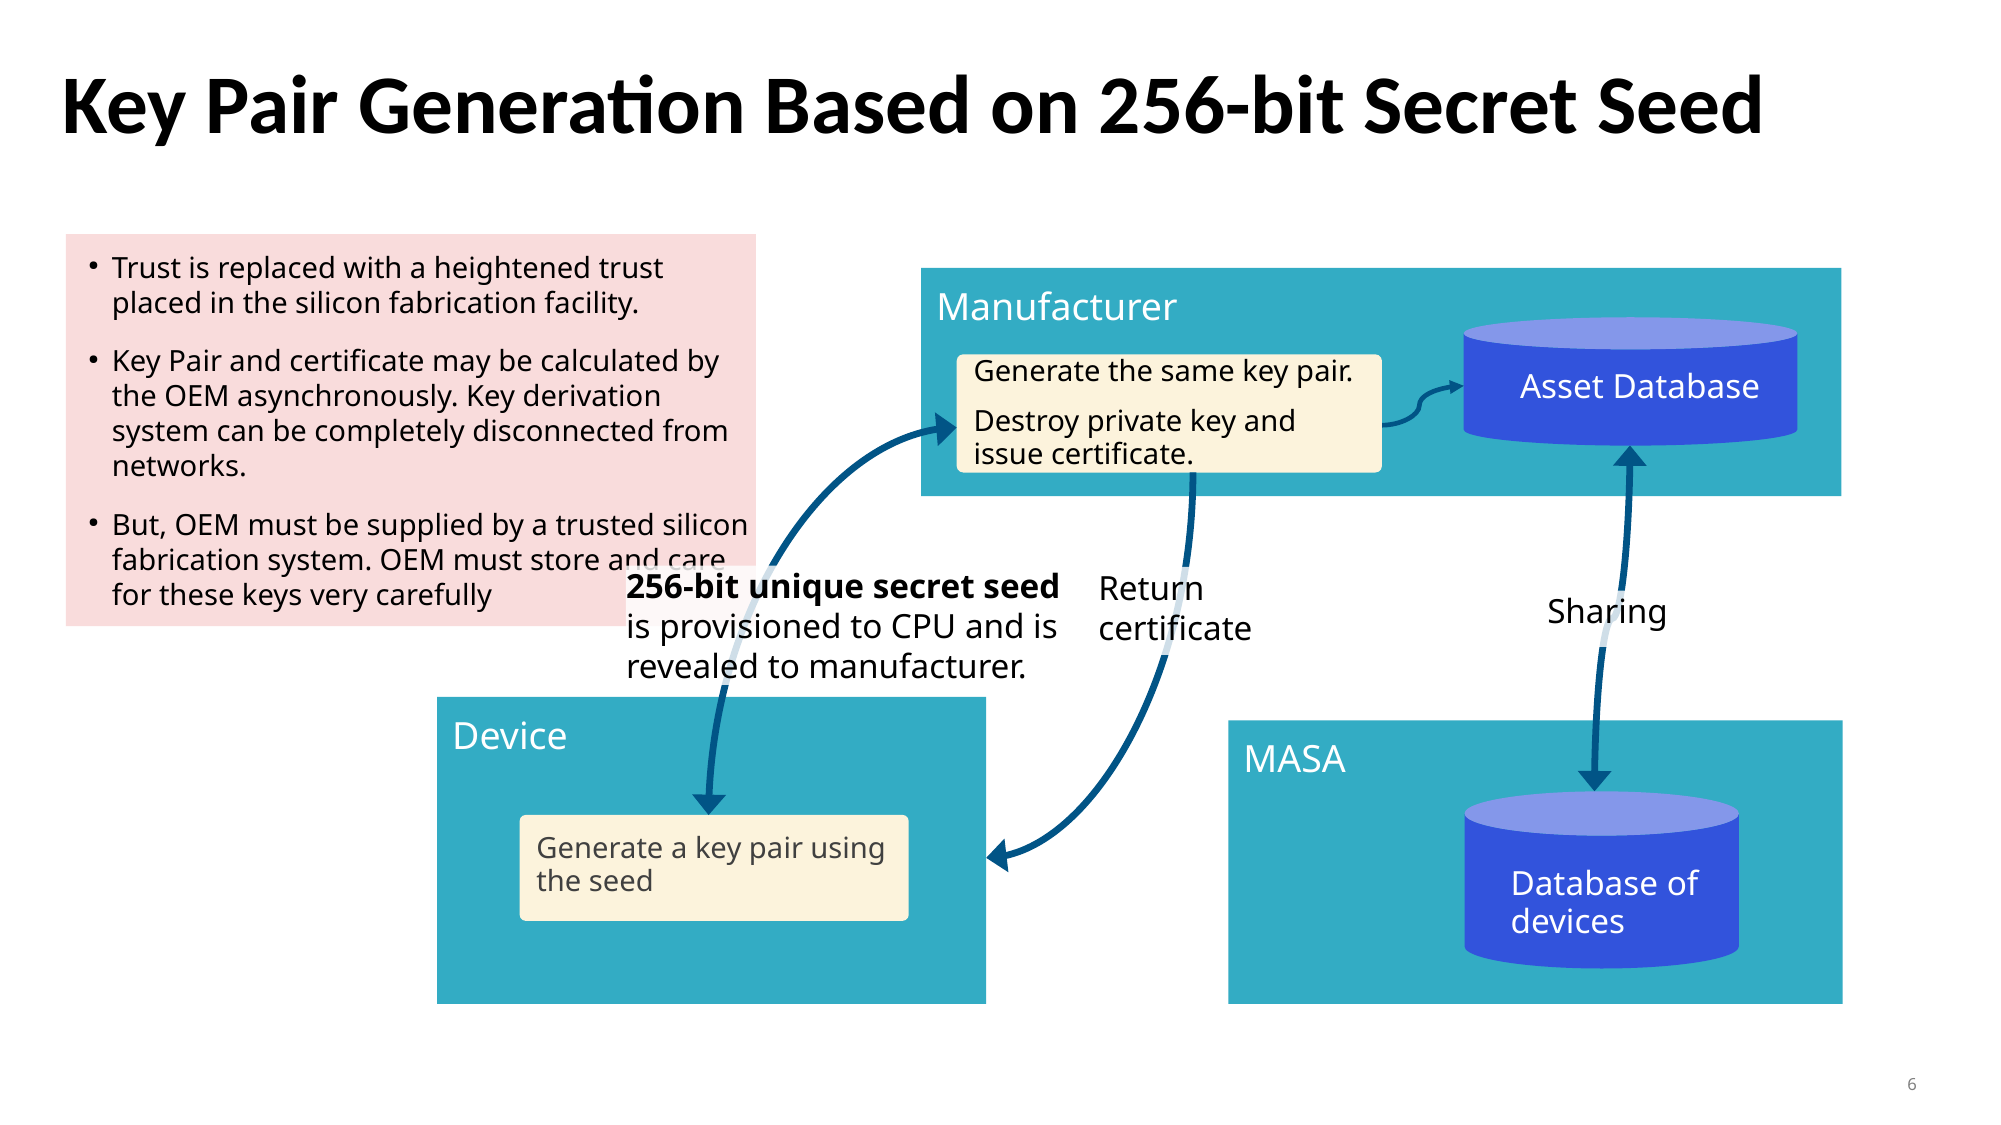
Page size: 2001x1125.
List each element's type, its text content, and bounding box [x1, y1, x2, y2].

text_box [1463, 334, 1798, 446]
text_box Generate a key pair using the seed [519, 814, 909, 921]
text_box [1464, 815, 1739, 969]
text_box 256-bit unique secret seed is provisioned to CPU and is revealed to manufacturer. [625, 565, 1063, 685]
text_box Manufacturer [921, 267, 1842, 497]
text_box Manufacturer [1196, 387, 1628, 497]
text_box MASA [1228, 720, 1843, 1004]
text_box Sharing [1547, 590, 1689, 647]
text_box Manufacturer [921, 430, 1189, 497]
text_box Trust is replaced with a heightened trust placed in the silicon fabrication facility. Key Pair and certificate may be calculated by the OEM asynchronously. Key derivation system can be completely disconnected from networks. But, OEM must be supplied by a trusted silicon fabrication system. OEM must store and care for these keys very carefully [65, 234, 756, 627]
title Key Pair Generation Based on 256-bit Secret Seed [62, 37, 1938, 188]
text_box Return certificate [1098, 566, 1264, 655]
text_box Device [437, 696, 987, 1004]
text_box Asset Database [1497, 353, 1765, 422]
text_box Database of devices [1488, 850, 1730, 957]
text_box Generate the same key pair. Destroy private key and issue certificate. [956, 354, 1382, 473]
